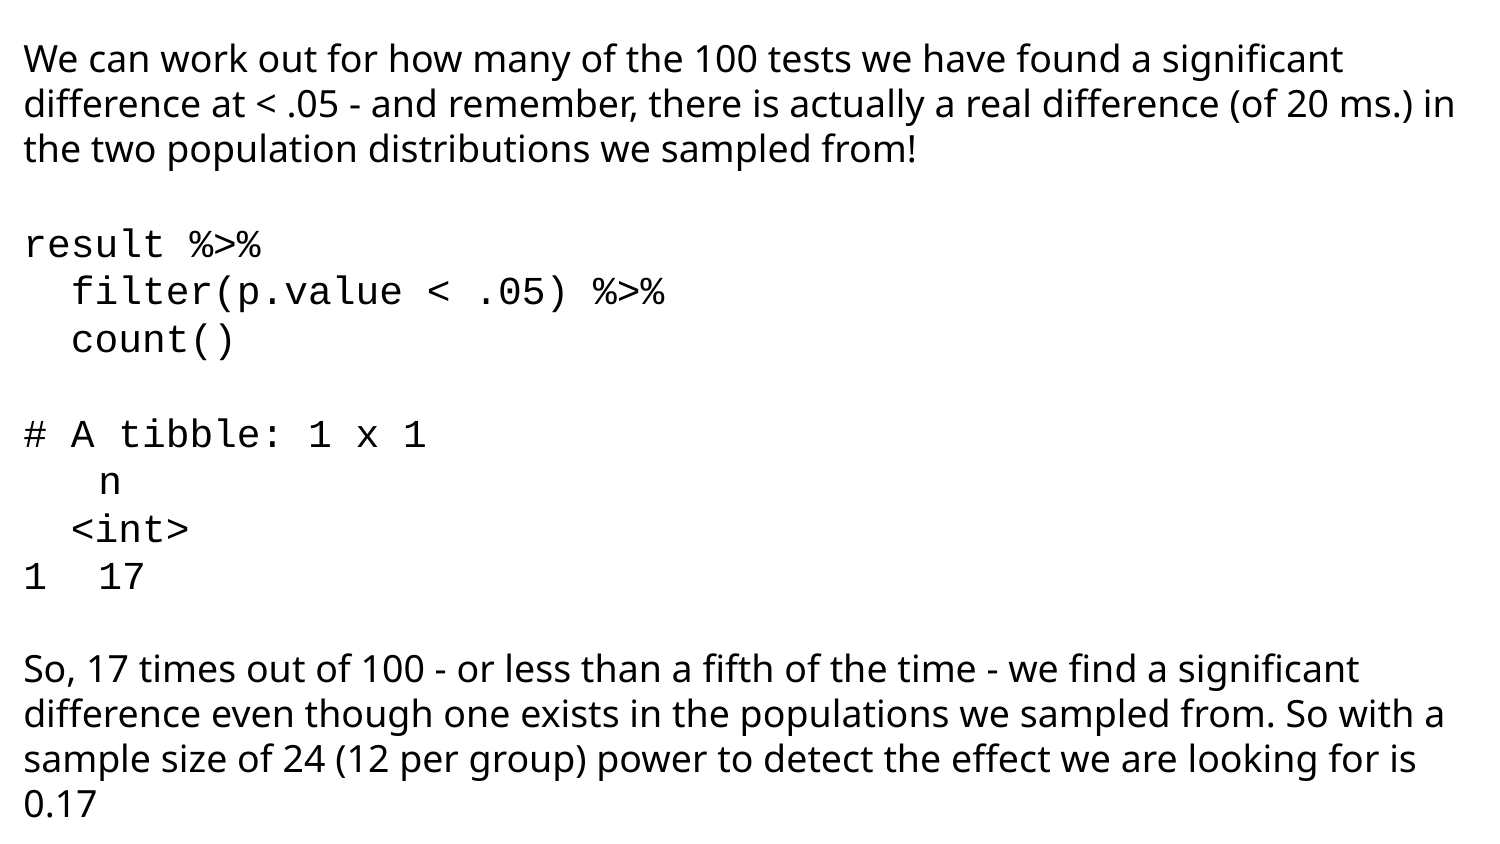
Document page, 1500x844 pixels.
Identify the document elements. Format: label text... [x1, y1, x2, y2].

text_box We can work out for how many of the 100 tests we have found a significant difference at < .05 - and remember, there is actually a real difference (of 20 ms.) in the two population distributions we sampled from! result %>% filter(p.value < .05) %>% count() # A tibble: 1 x 1 n <int> 1 17 So, 17 times out of 100 - or less than a fifth of the time - we find a significant difference even though one exists in the populations we sampled from. So with a sample size of 24 (12 per group) power to detect the effect we are looking for is 0.17 [8, 20, 1484, 808]
